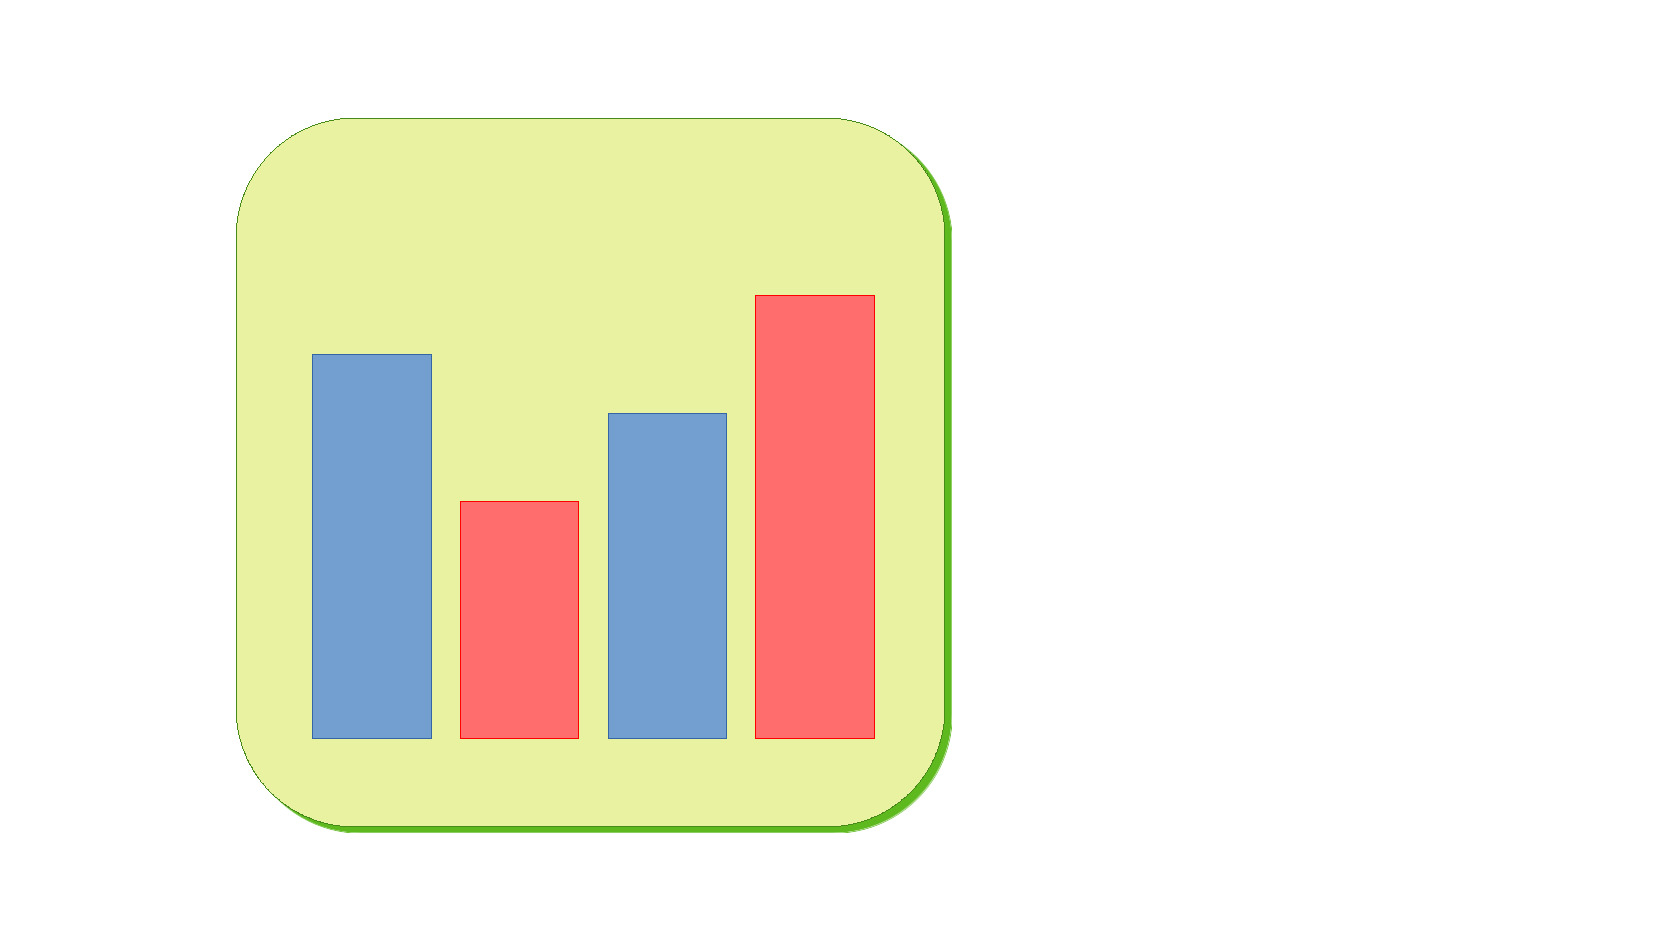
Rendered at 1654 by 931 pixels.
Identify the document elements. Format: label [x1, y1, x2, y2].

text_box [236, 118, 945, 827]
